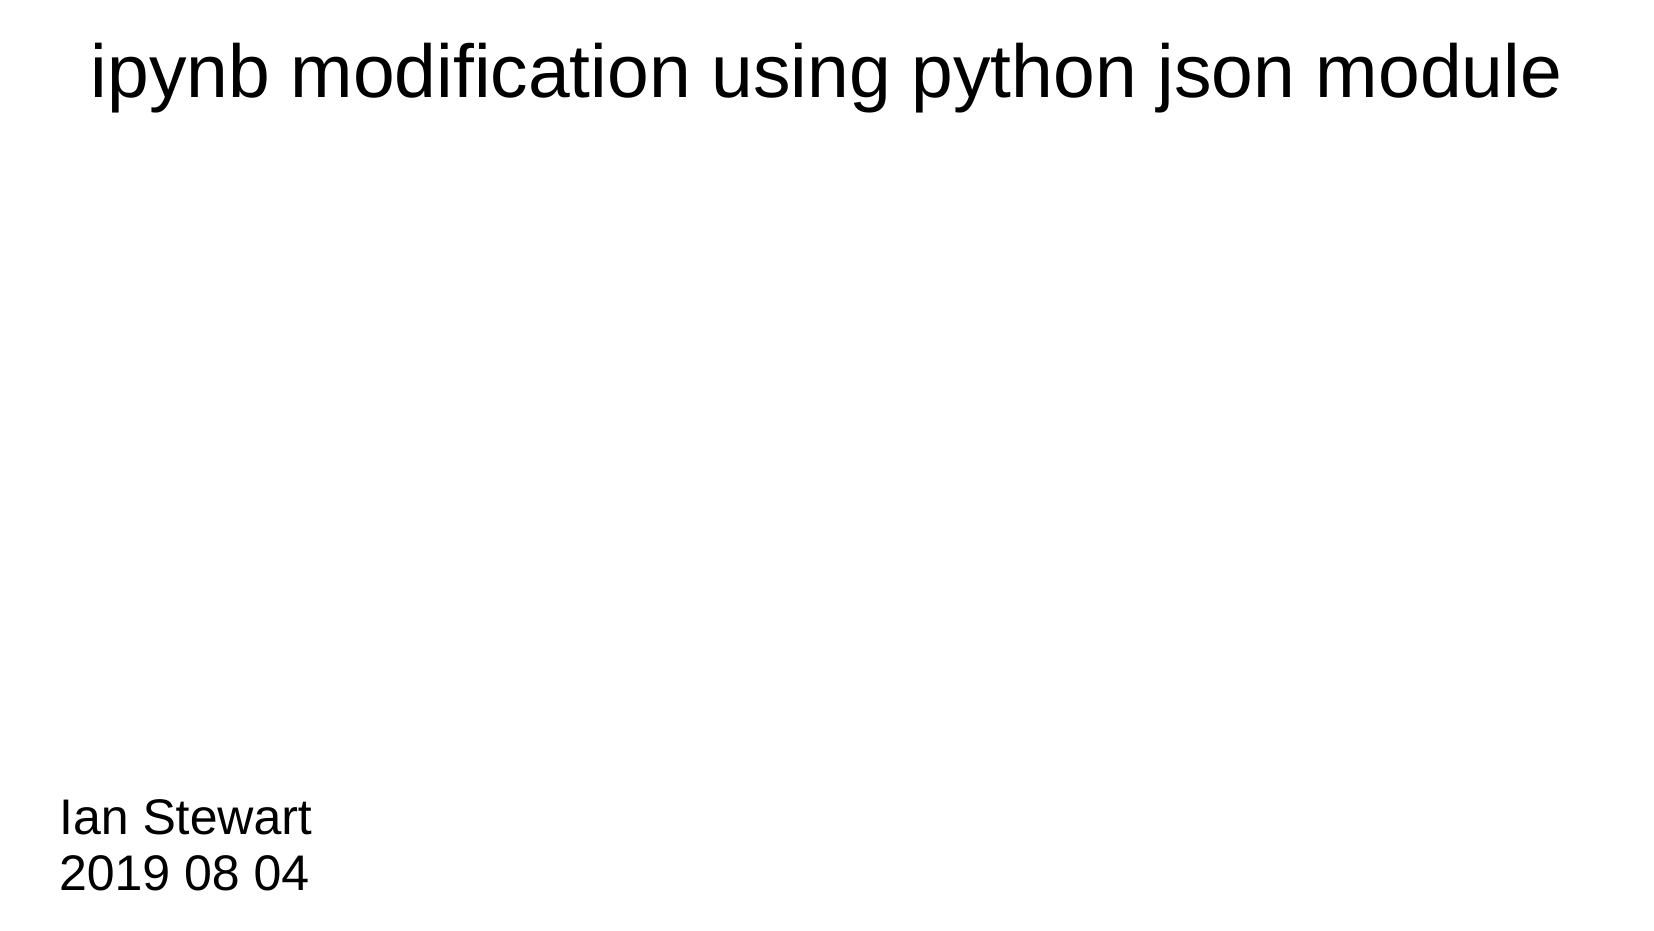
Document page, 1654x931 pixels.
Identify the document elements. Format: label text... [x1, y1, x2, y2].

title ipynb modification using python json module [82, 29, 1571, 114]
text_box Ian Stewart 2019 08 04 [59, 732, 1548, 903]
